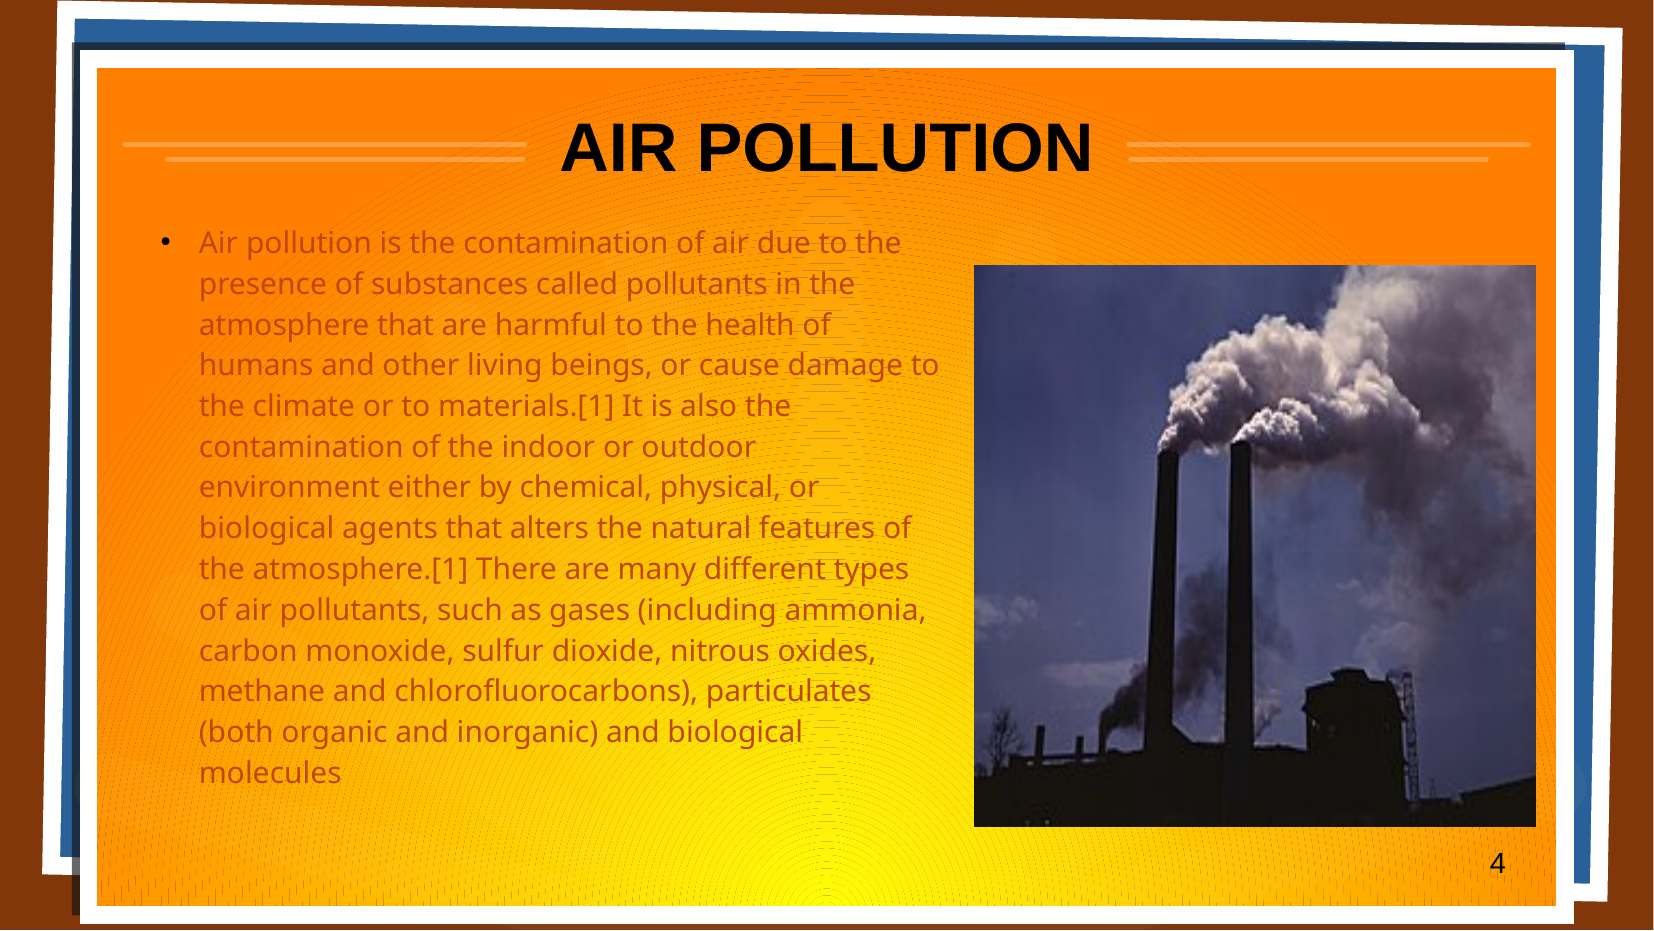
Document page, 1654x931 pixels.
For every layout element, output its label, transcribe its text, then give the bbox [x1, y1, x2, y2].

picture [974, 265, 1536, 827]
list Air pollution is the contamination of air due to the presence of substances called pollutants in the atmosphere that are harmful to the health of humans and other living beings, or cause damage to the climate or to materials.[1] It is also the contamination of the indoor or outdoor environment either by chemical, physical, or biological agents that alters the natural features of the atmosphere.[1] There are many different types of air pollutants, such as gases (including ammonia, carbon monoxide, sulfur dioxide, nitrous oxides, methane and chlorofluorocarbons), particulates (both organic and inorganic) and biological molecules [147, 221, 945, 798]
title AIR POLLUTION [531, 73, 1123, 222]
